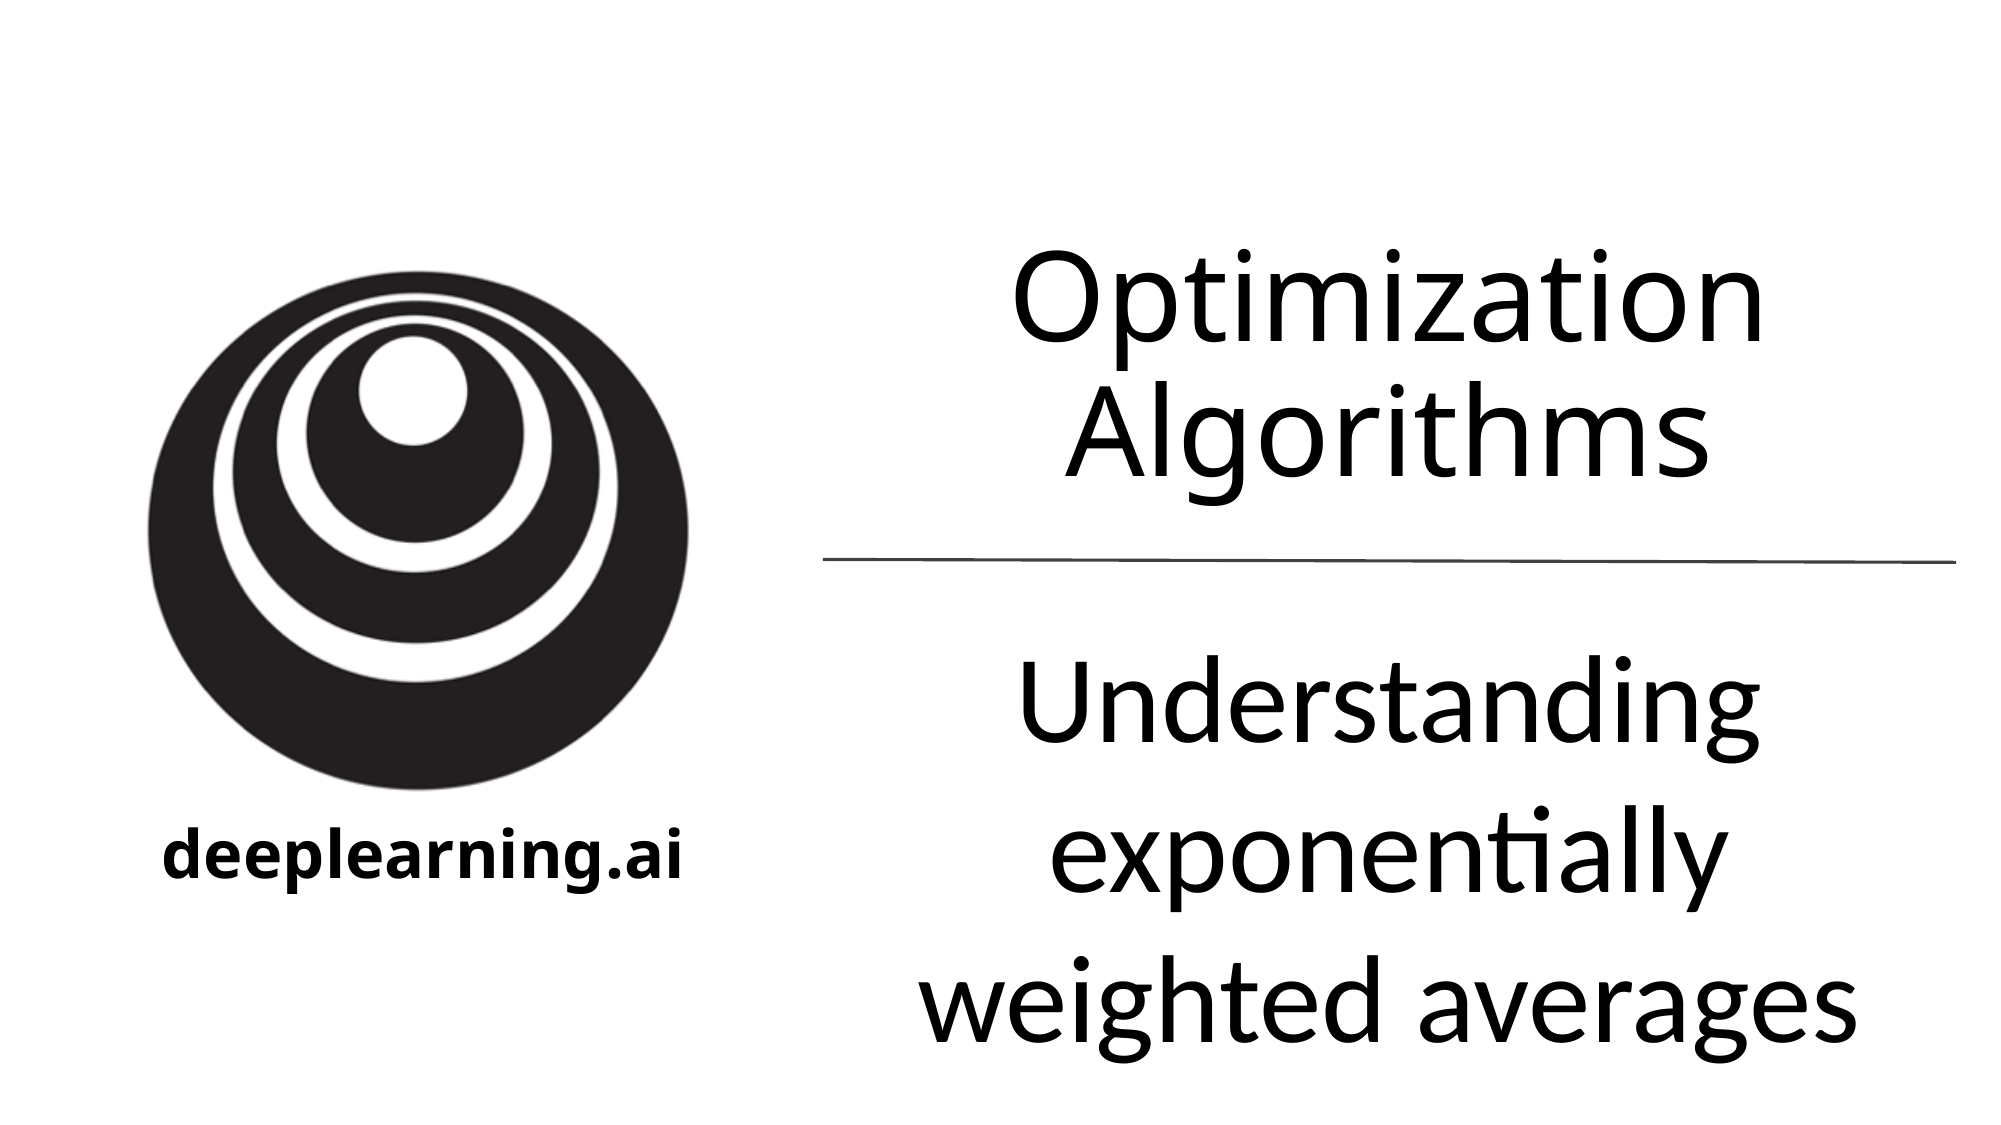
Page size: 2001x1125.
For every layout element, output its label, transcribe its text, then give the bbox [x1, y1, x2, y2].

text_box deeplearning.ai [56, 768, 790, 901]
picture [108, 234, 739, 768]
title Optimization Algorithms [929, 194, 1850, 512]
text_box Understanding exponentially weighted averages [793, 610, 1986, 1076]
